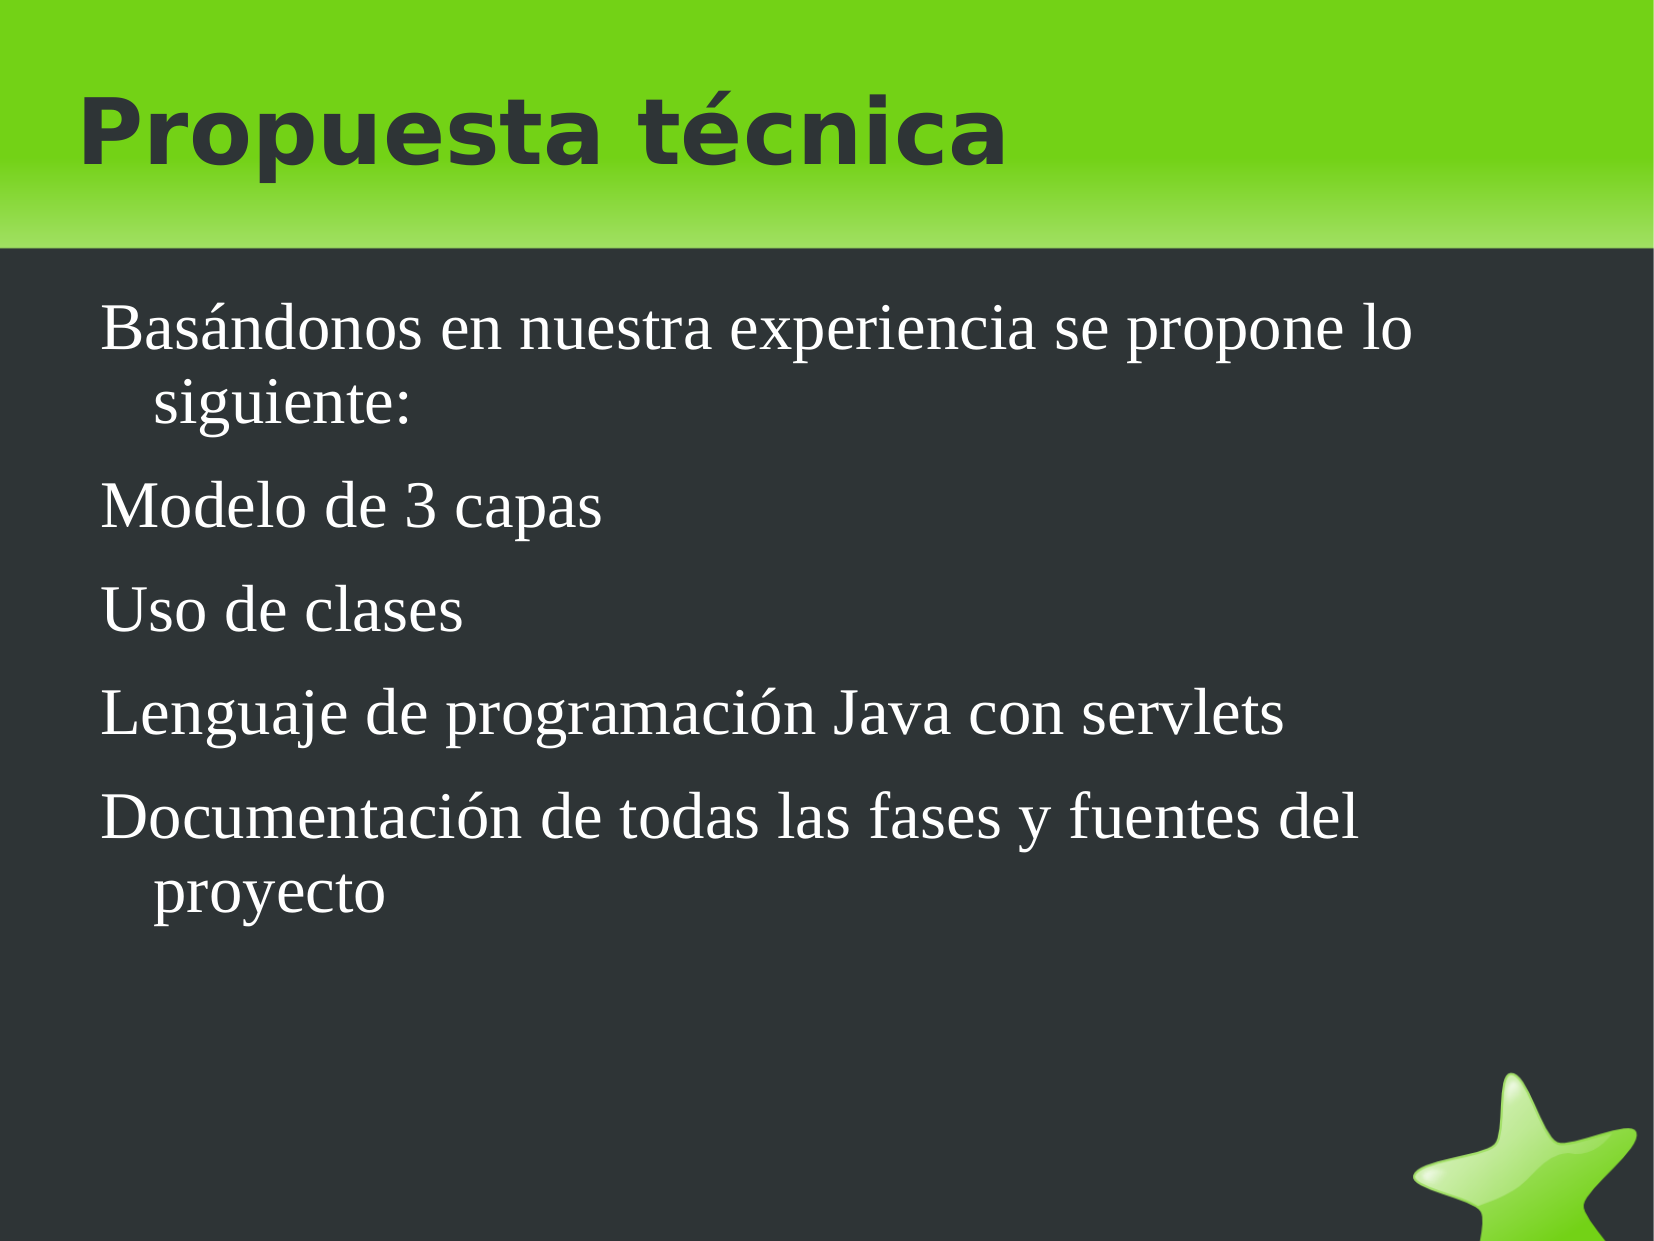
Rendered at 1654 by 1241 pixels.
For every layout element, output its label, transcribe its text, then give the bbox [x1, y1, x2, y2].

picture [0, 0, 1654, 1241]
title Propuesta técnica [76, 36, 1565, 229]
list Basándonos en nuestra experiencia se propone lo siguiente: Modelo de 3 capas Uso de clases Lenguaje de programación Java con servlets Documentación de todas las fases y fuentes del proyecto [82, 290, 1571, 1094]
